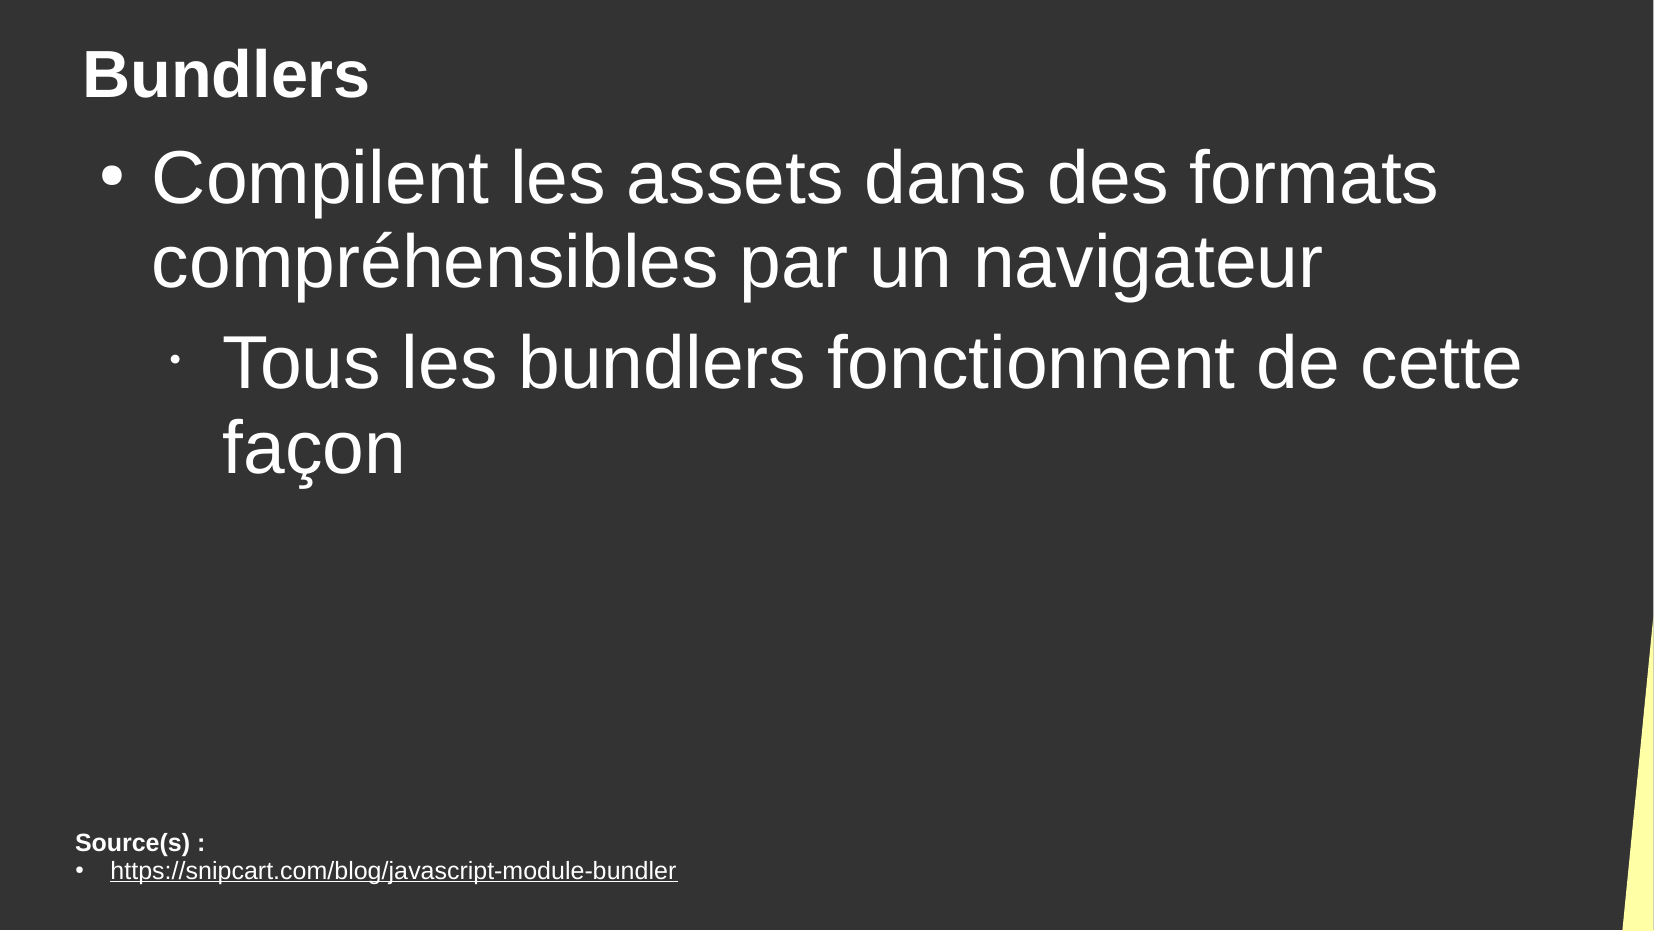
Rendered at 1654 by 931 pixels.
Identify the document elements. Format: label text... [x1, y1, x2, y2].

list Compilent les assets dans des formats compréhensibles par un navigateur Tous les bundlers fonctionnent de cette façon [80, 135, 1619, 827]
title Bundlers [82, 37, 1571, 112]
text_box Source(s) : https://snipcart.com/blog/javascript-module-bundler [60, 821, 1546, 931]
text_box [1622, 609, 1654, 931]
